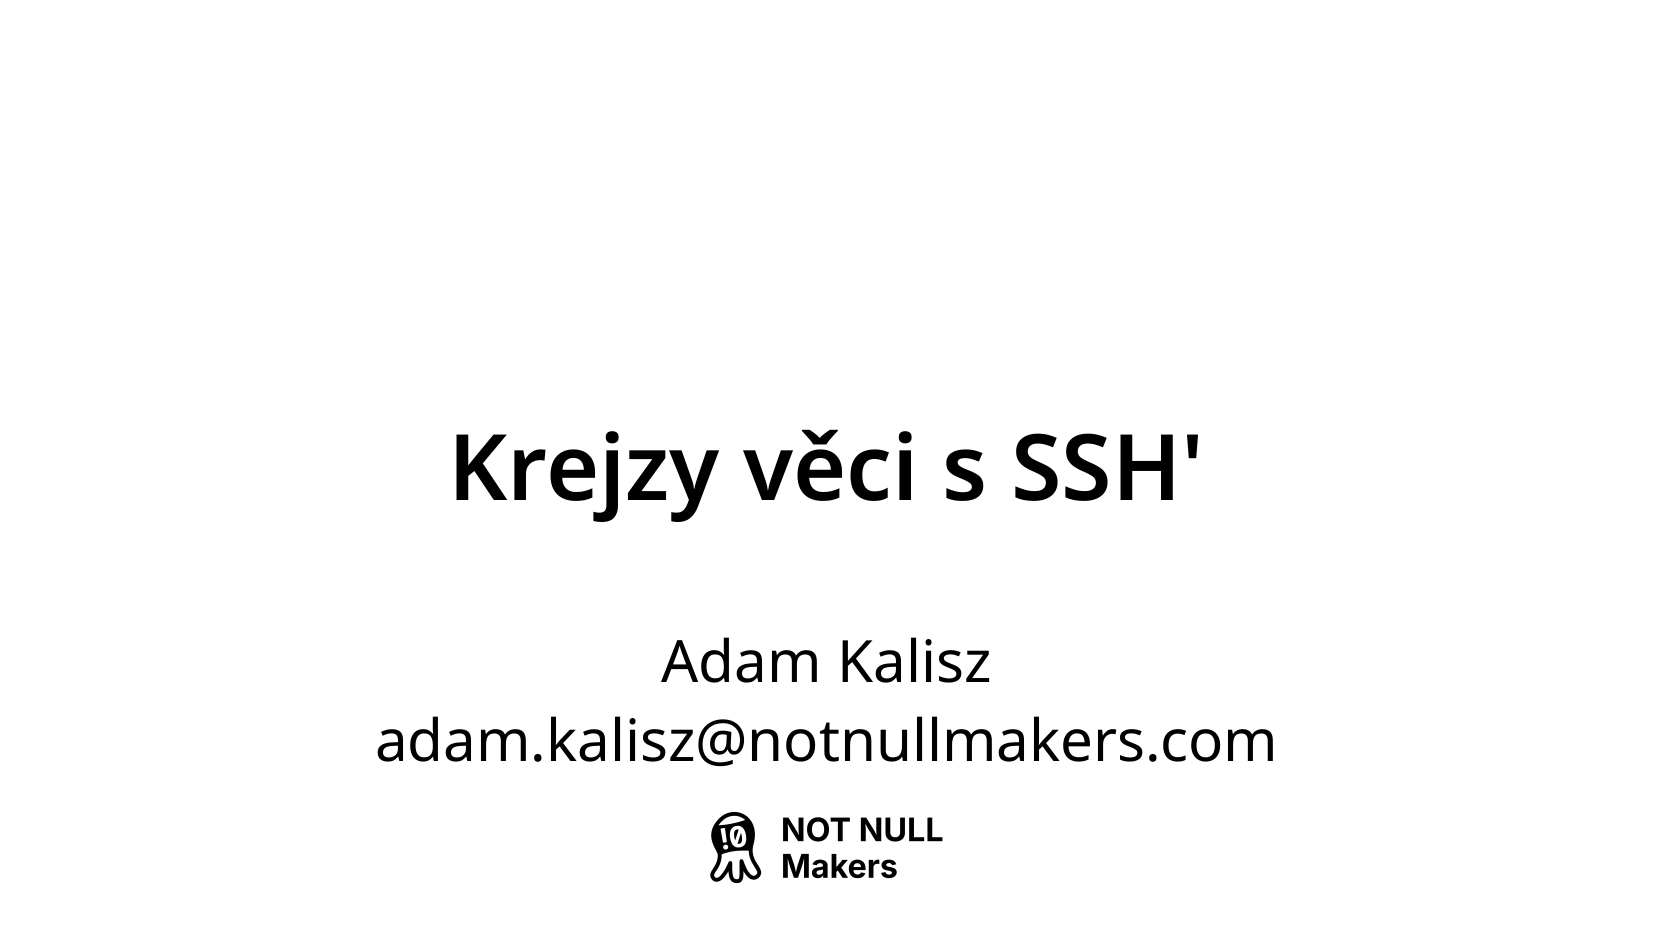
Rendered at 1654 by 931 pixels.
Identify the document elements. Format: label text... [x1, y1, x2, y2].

title Adam Kalisz adam.kalisz@notnullmakers.com [82, 616, 1571, 783]
title Krejzy věci s SSH' [82, 387, 1571, 543]
picture [676, 787, 977, 908]
